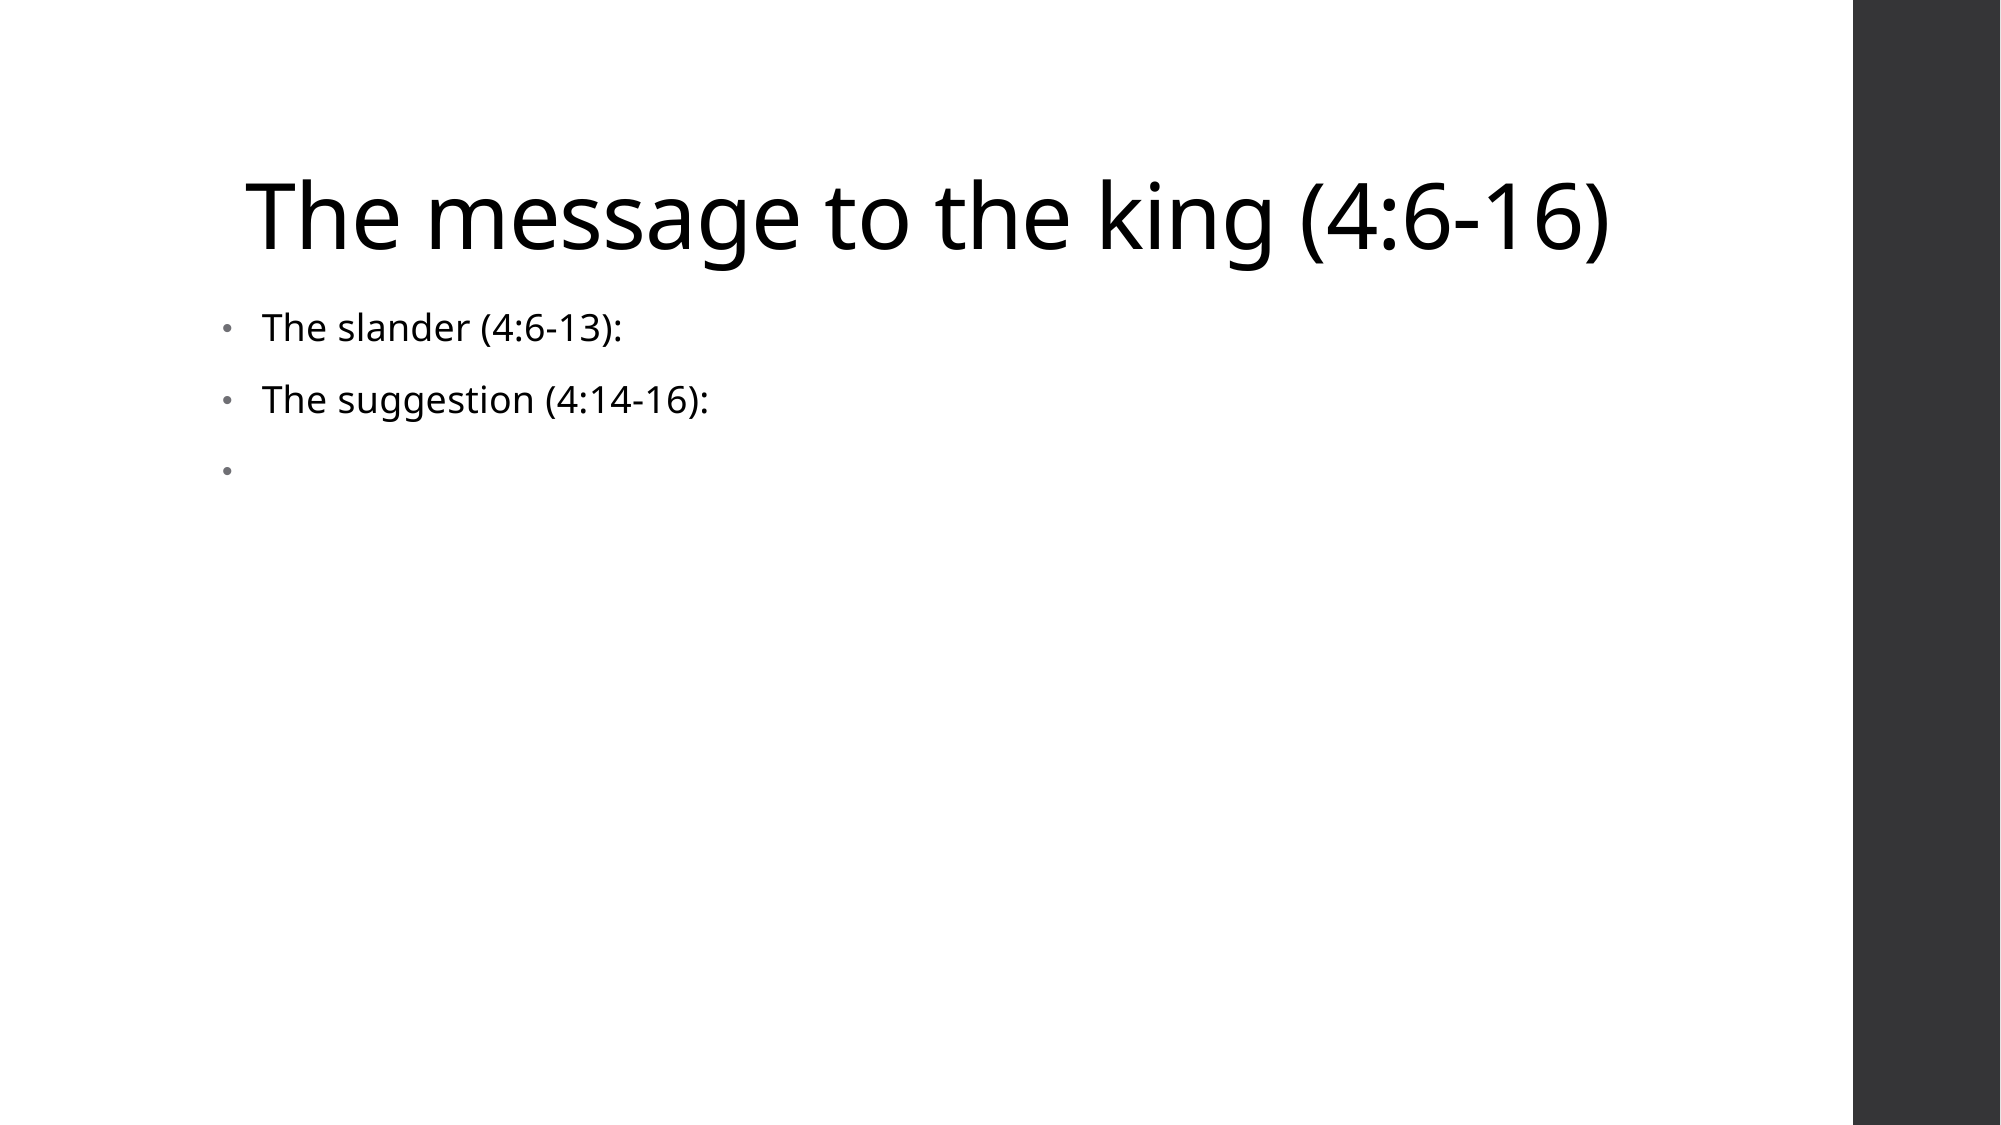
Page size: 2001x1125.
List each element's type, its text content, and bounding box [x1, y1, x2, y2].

list The slander (4:6-13): The suggestion (4:14-16): [206, 299, 1617, 1014]
title The message to the king (4:6-16) [206, 60, 1797, 278]
